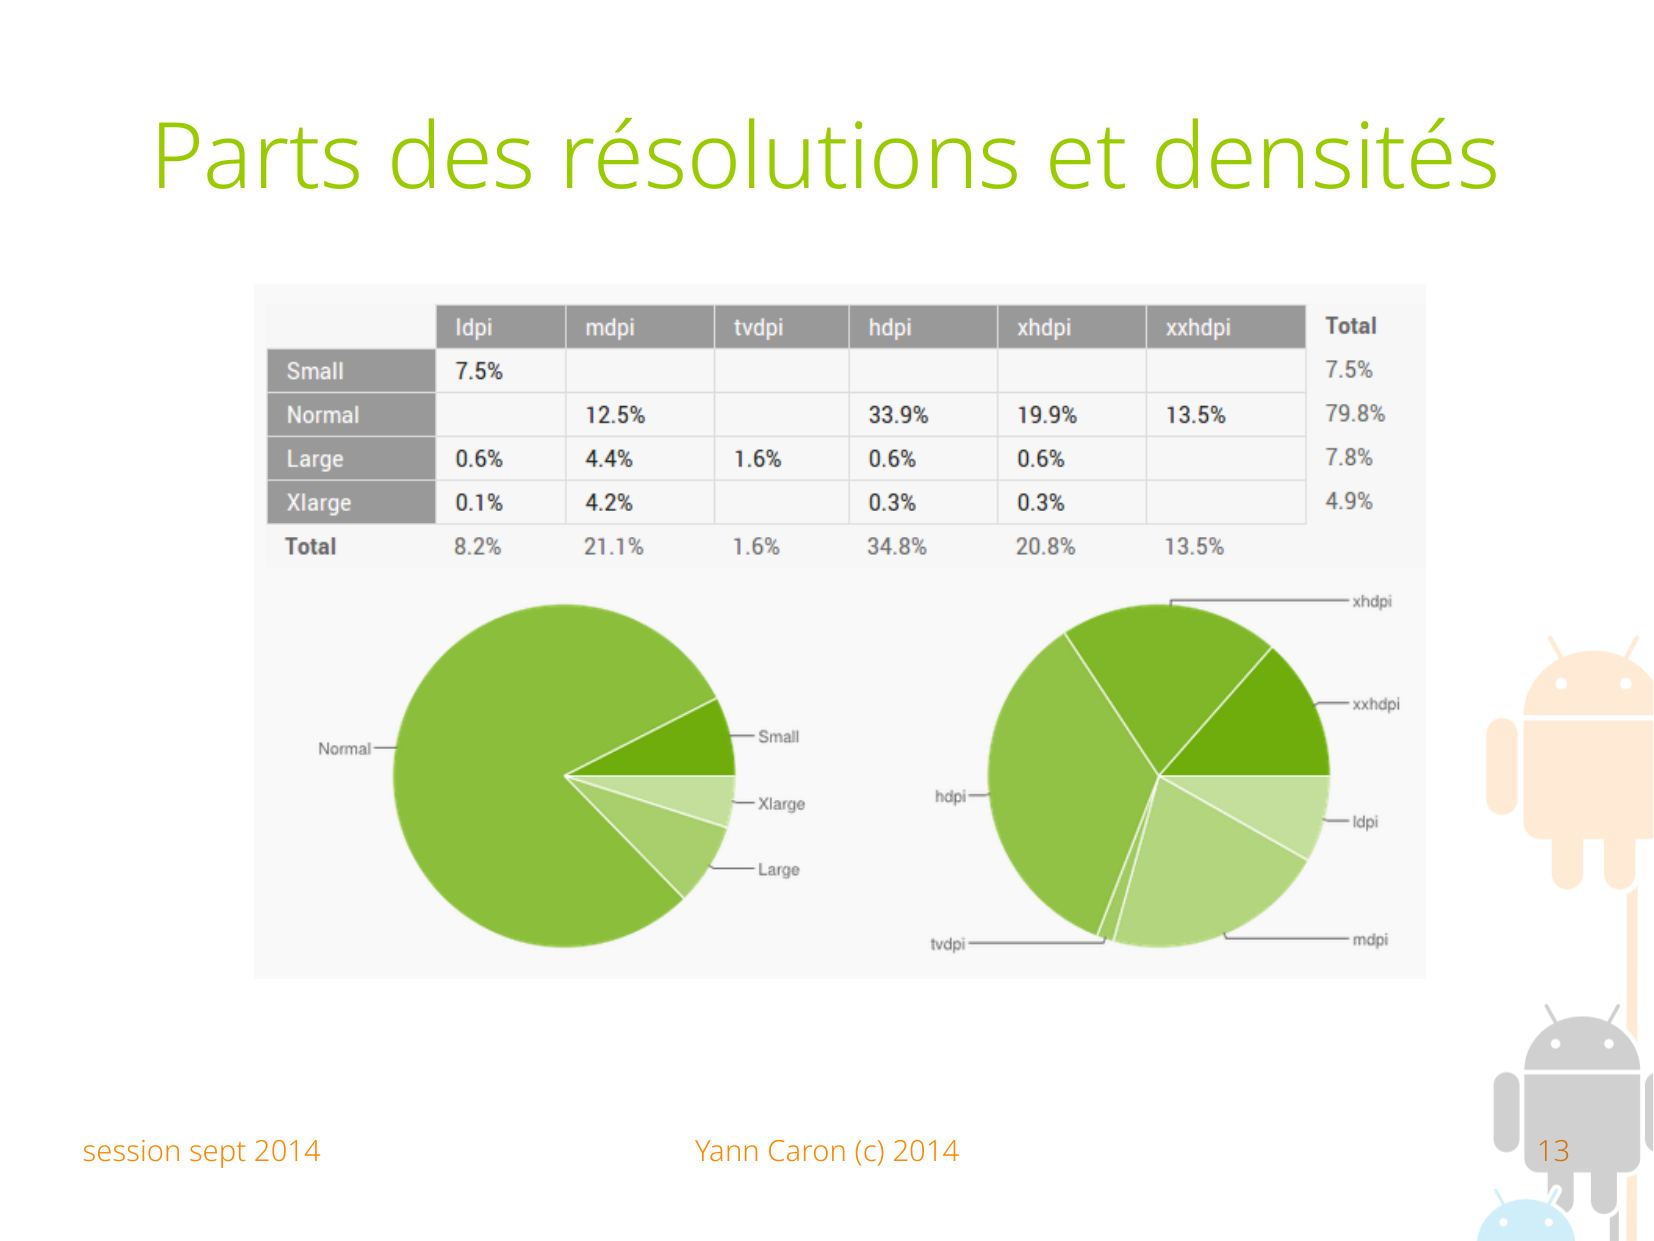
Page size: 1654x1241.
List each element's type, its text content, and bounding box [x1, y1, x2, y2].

picture [240, 284, 1654, 1241]
title Parts des résolutions et densités [82, 49, 1571, 257]
